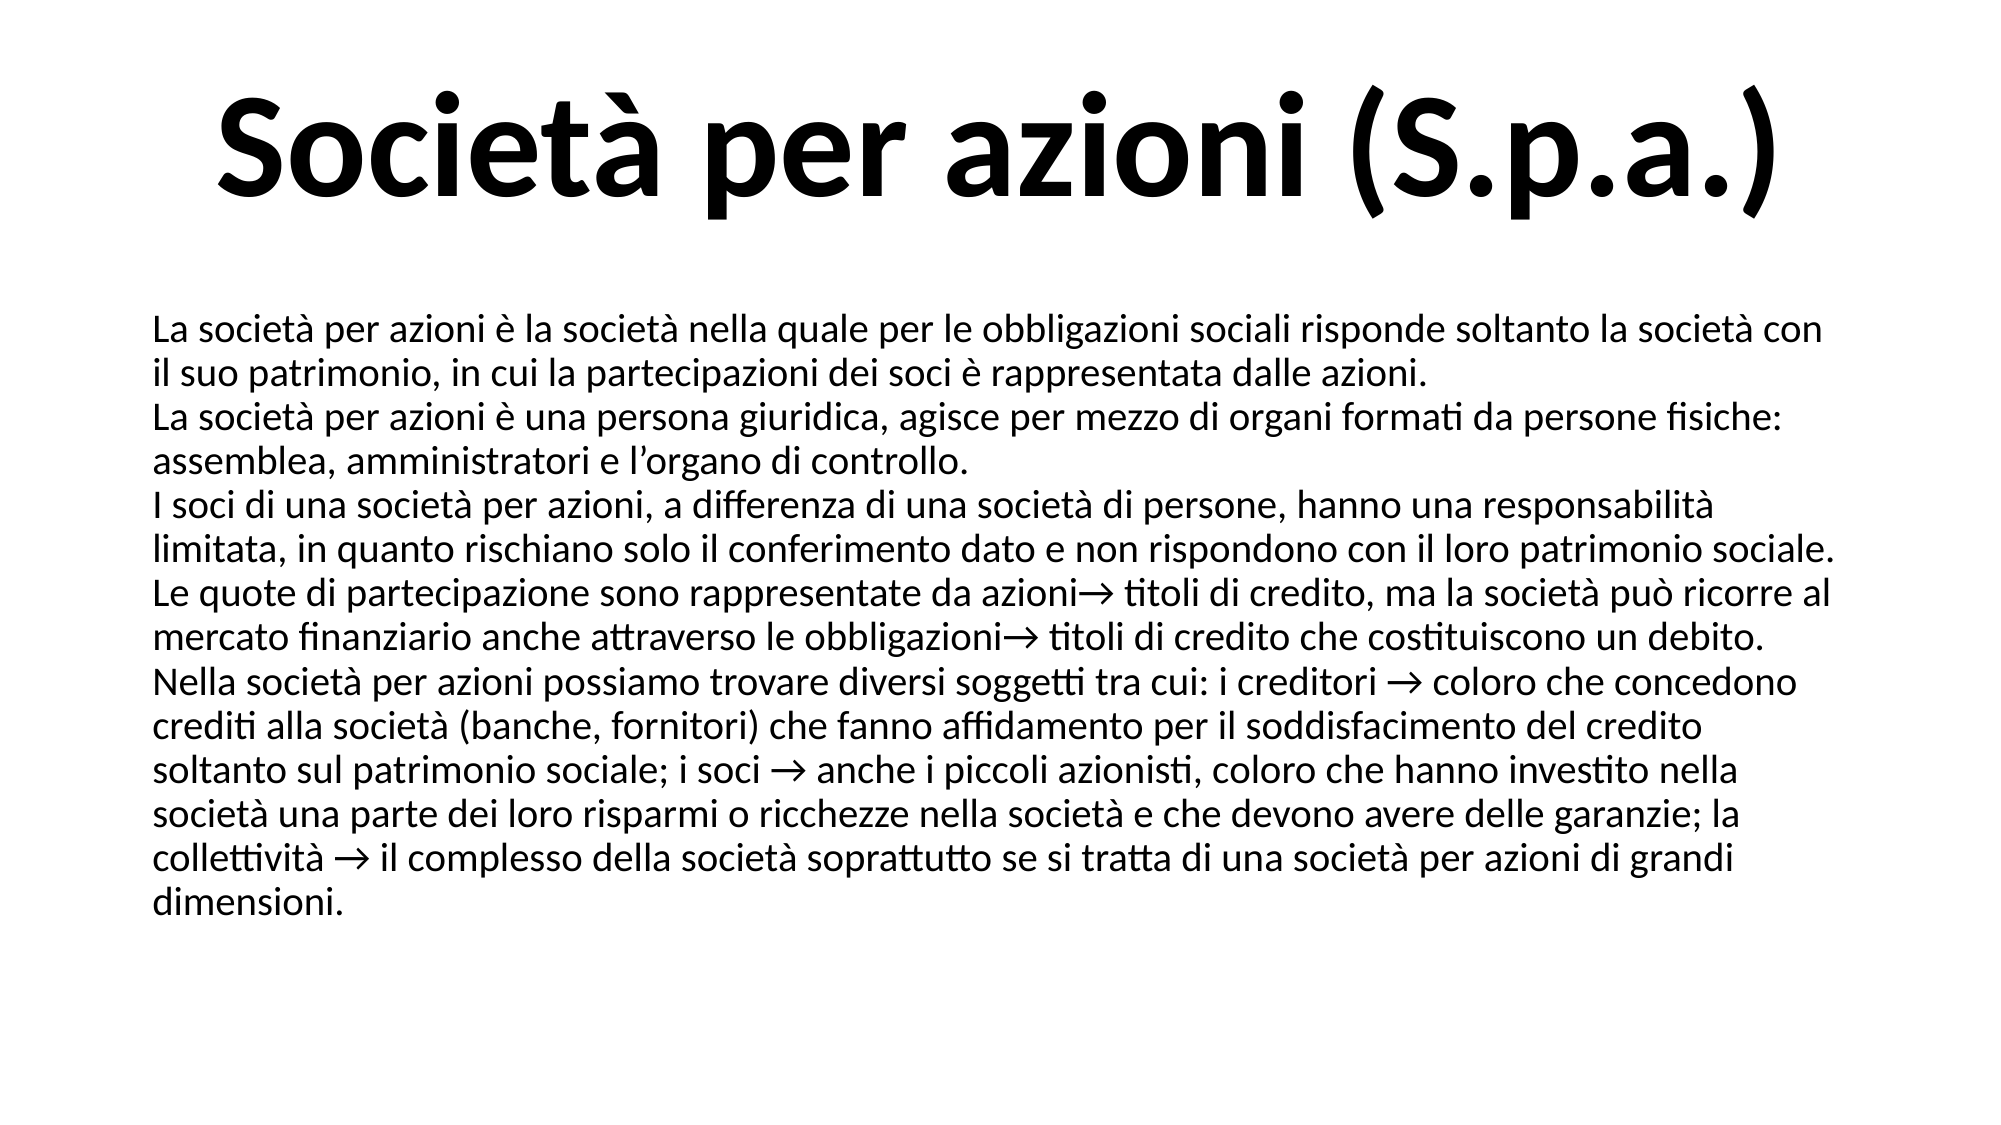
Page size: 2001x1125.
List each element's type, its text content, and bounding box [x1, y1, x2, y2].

title Società per azioni (S.p.a.) [137, 59, 1863, 278]
list La società per azioni è la società nella quale per le obbligazioni sociali risponde soltanto la società con il suo patrimonio, in cui la partecipazioni dei soci è rappresentata dalle azioni. La società per azioni è una persona giuridica, agisce per mezzo di organi formati da persone fisiche: assemblea, amministratori e l’organo di controllo. I soci di una società per azioni, a differenza di una società di persone, hanno una responsabilità limitata, in quanto rischiano solo il conferimento dato e non rispondono con il loro patrimonio sociale. Le quote di partecipazione sono rappresentate da azioni→ titoli di credito, ma la società può ricorre al mercato finanziario anche attraverso le obbligazioni→ titoli di credito che costituiscono un debito. Nella società per azioni possiamo trovare diversi soggetti tra cui: i creditori → coloro che concedono crediti alla società (banche, fornitori) che fanno affidamento per il soddisfacimento del credito soltanto sul patrimonio sociale; i soci → anche i piccoli azionisti, coloro che hanno investito nella società una parte dei loro risparmi o ricchezze nella società e che devono avere delle garanzie; la collettività → il complesso della società soprattutto se si tratta di una società per azioni di grandi dimensioni. [137, 299, 1863, 1014]
